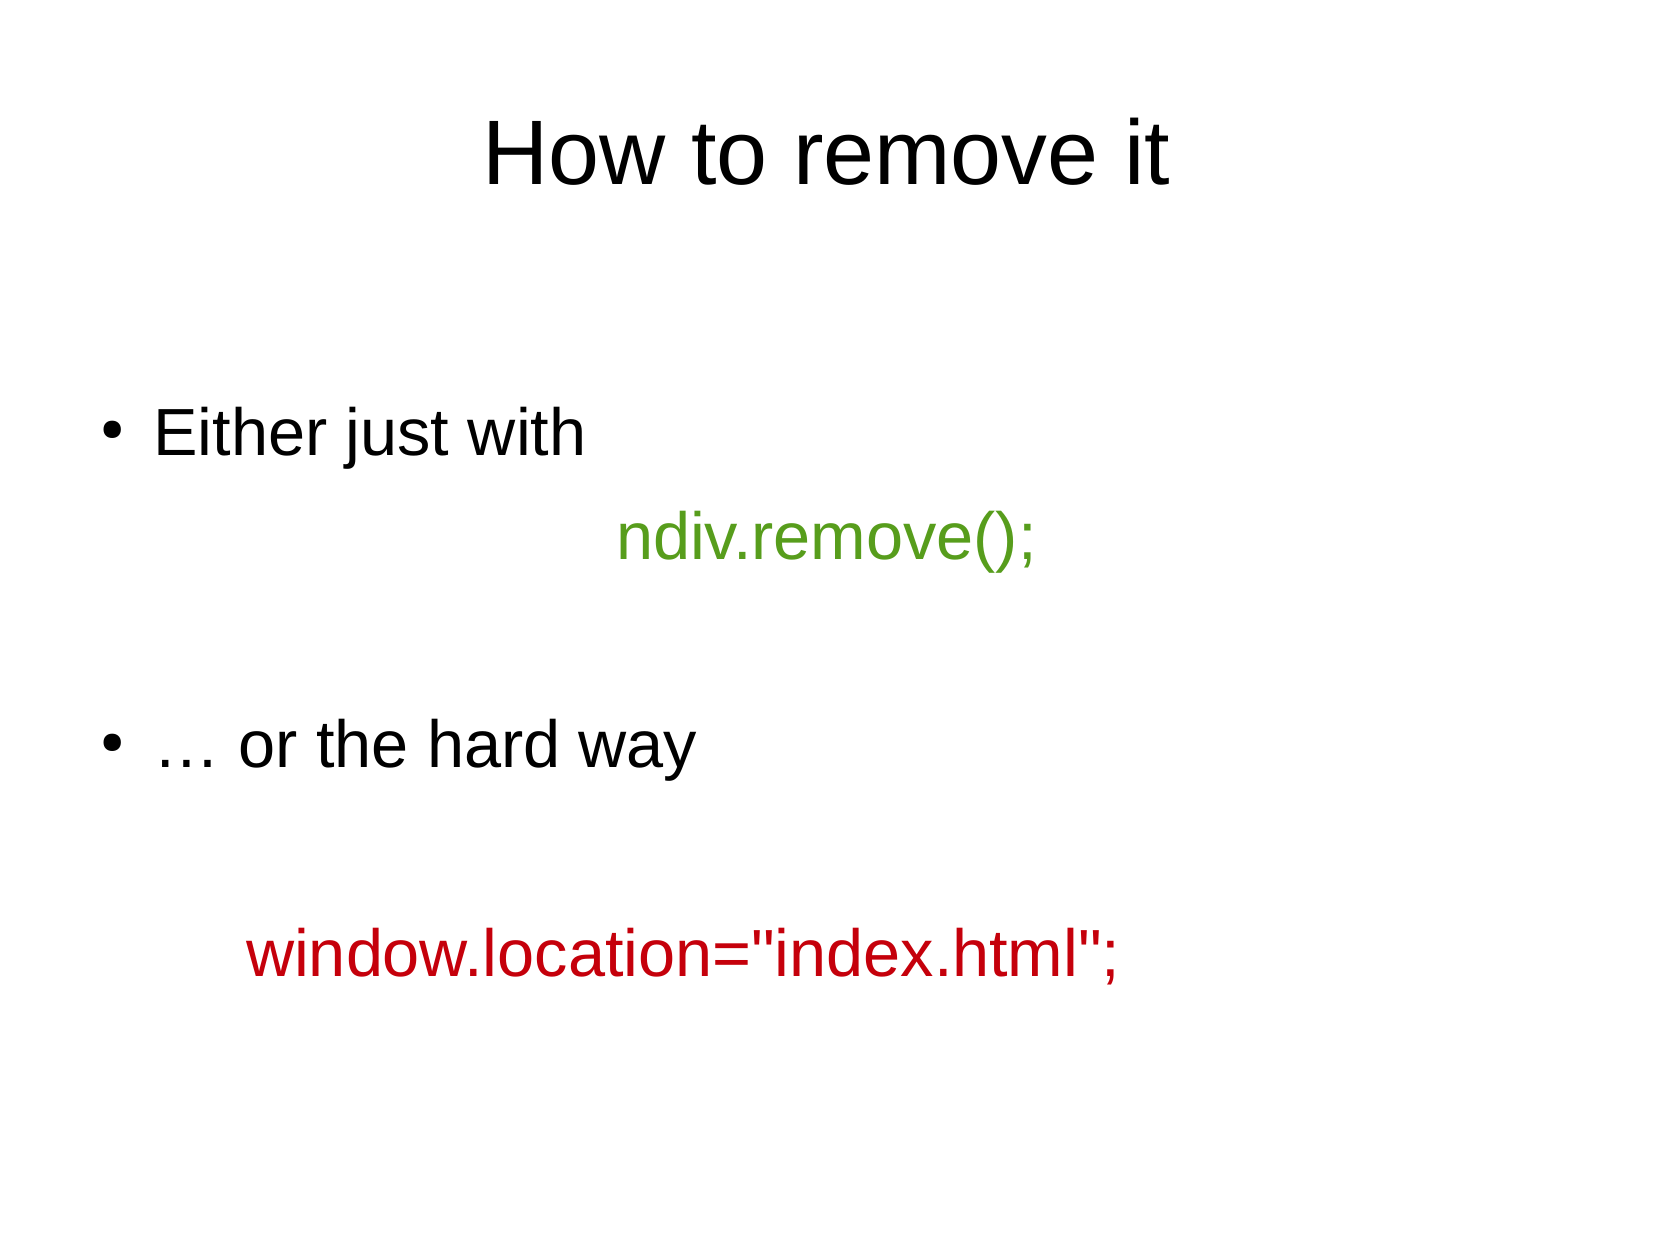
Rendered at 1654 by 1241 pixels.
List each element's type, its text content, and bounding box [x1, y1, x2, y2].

list Either just with ndiv.remove(); … or the hard way window.location="index.html"; [82, 290, 1571, 1010]
title How to remove it [82, 49, 1571, 257]
